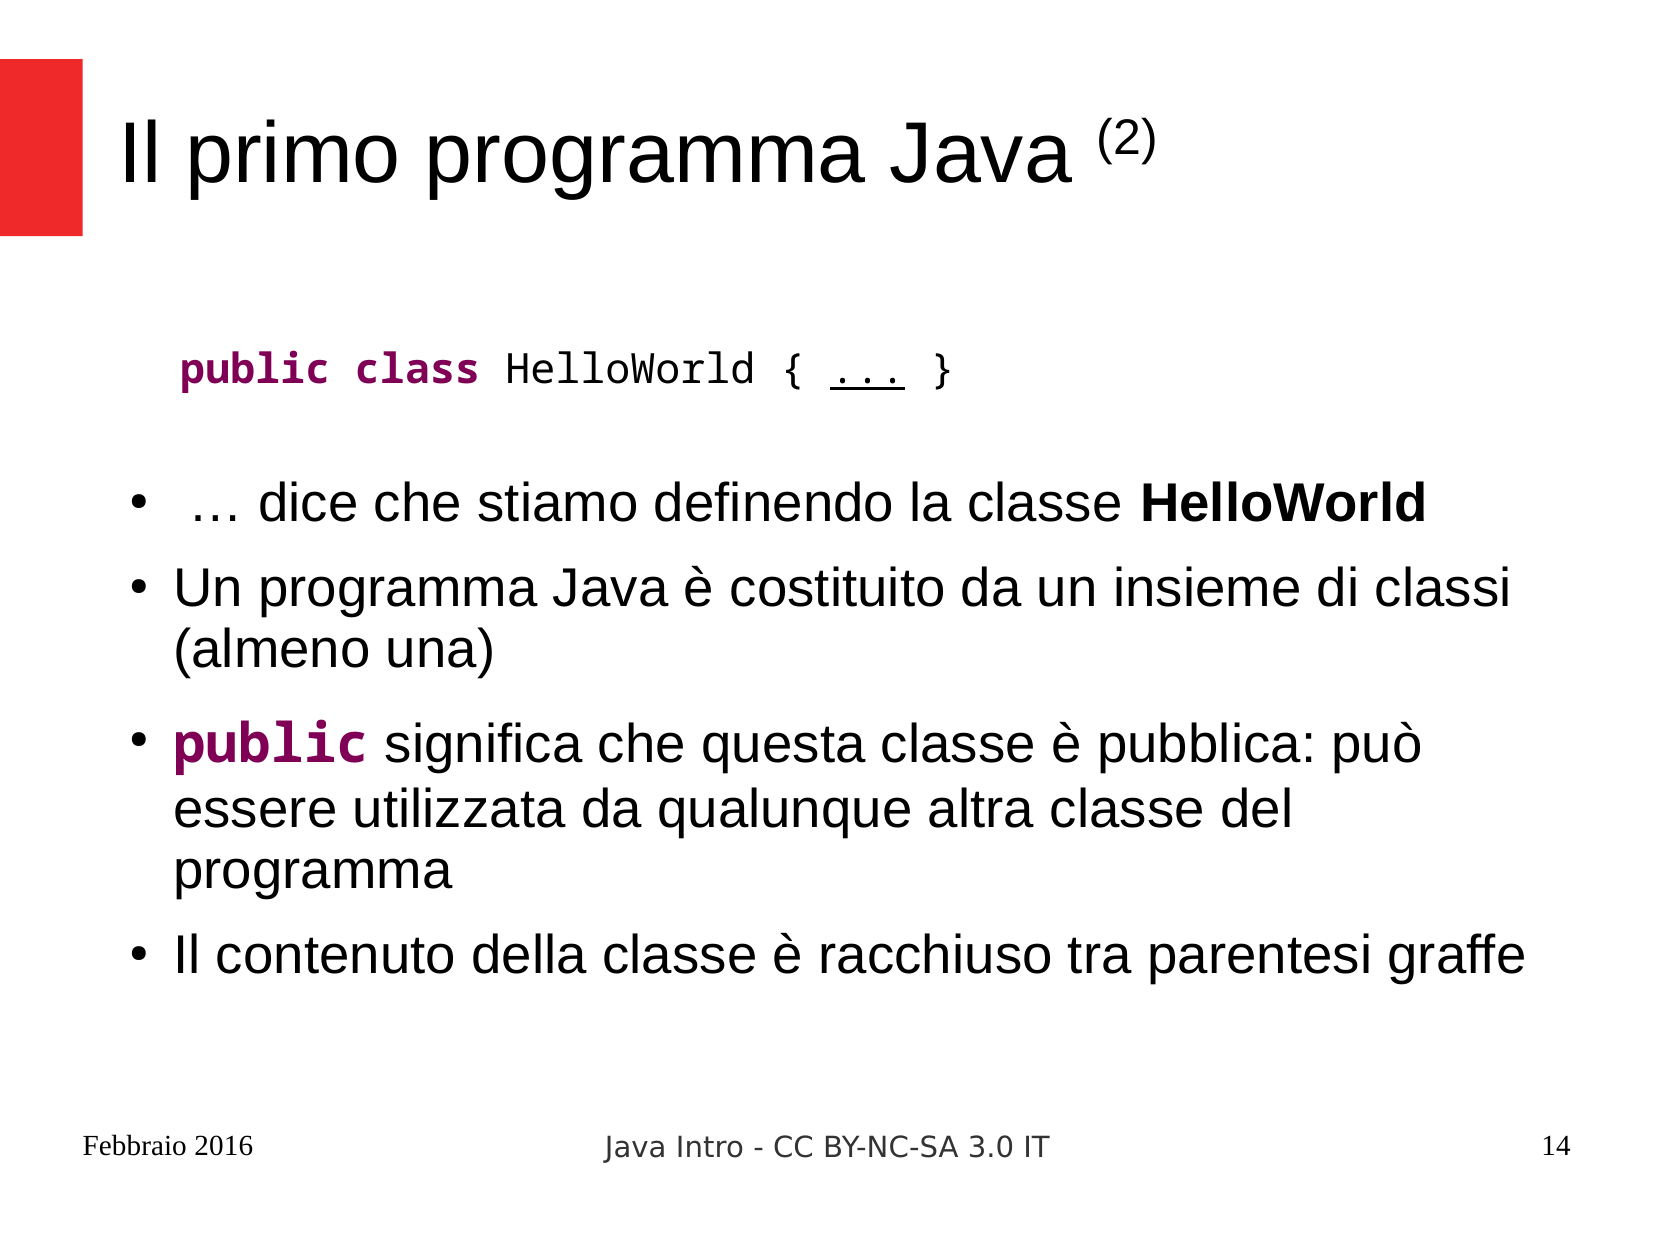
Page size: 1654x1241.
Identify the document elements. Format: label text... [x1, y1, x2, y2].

title Il primo programma Java (2) [118, 49, 1607, 257]
list … dice che stiamo definendo la classe HelloWorld Un programma Java è costituito da un insieme di classi (almeno una) public significa che questa classe è pubblica: può essere utilizzata da qualunque altra classe del programma Il contenuto della classe è racchiuso tra parentesi graffe [114, 302, 1539, 1033]
text_box public class HelloWorld { ... } [165, 331, 1264, 426]
